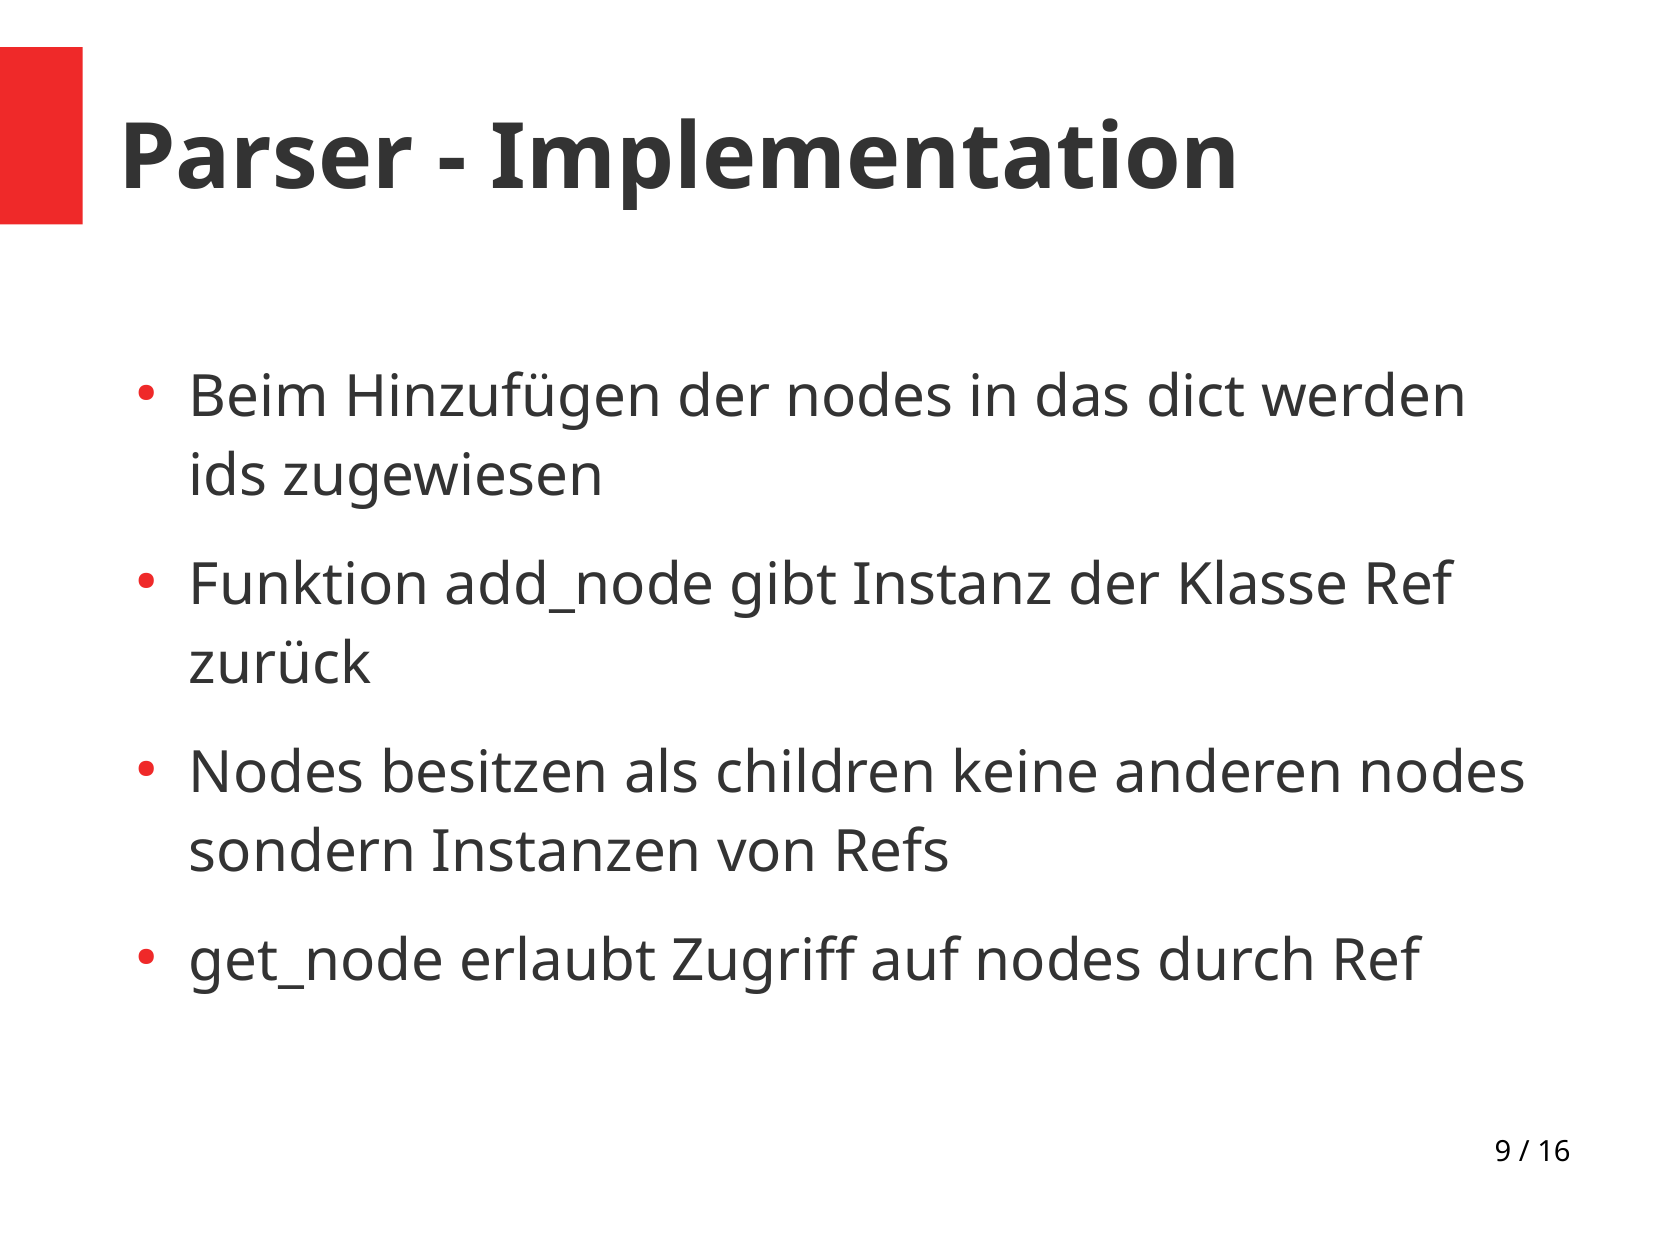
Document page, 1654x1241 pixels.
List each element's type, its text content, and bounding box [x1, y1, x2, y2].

title Parser - Implementation [118, 49, 1571, 257]
list Beim Hinzufügen der nodes in das dict werden ids zugewiesen Funktion add_node gibt Instanz der Klasse Ref zurück Nodes besitzen als children keine anderen nodes sondern Instanzen von Refs get_node erlaubt Zugriff auf nodes durch Ref [118, 354, 1536, 1074]
